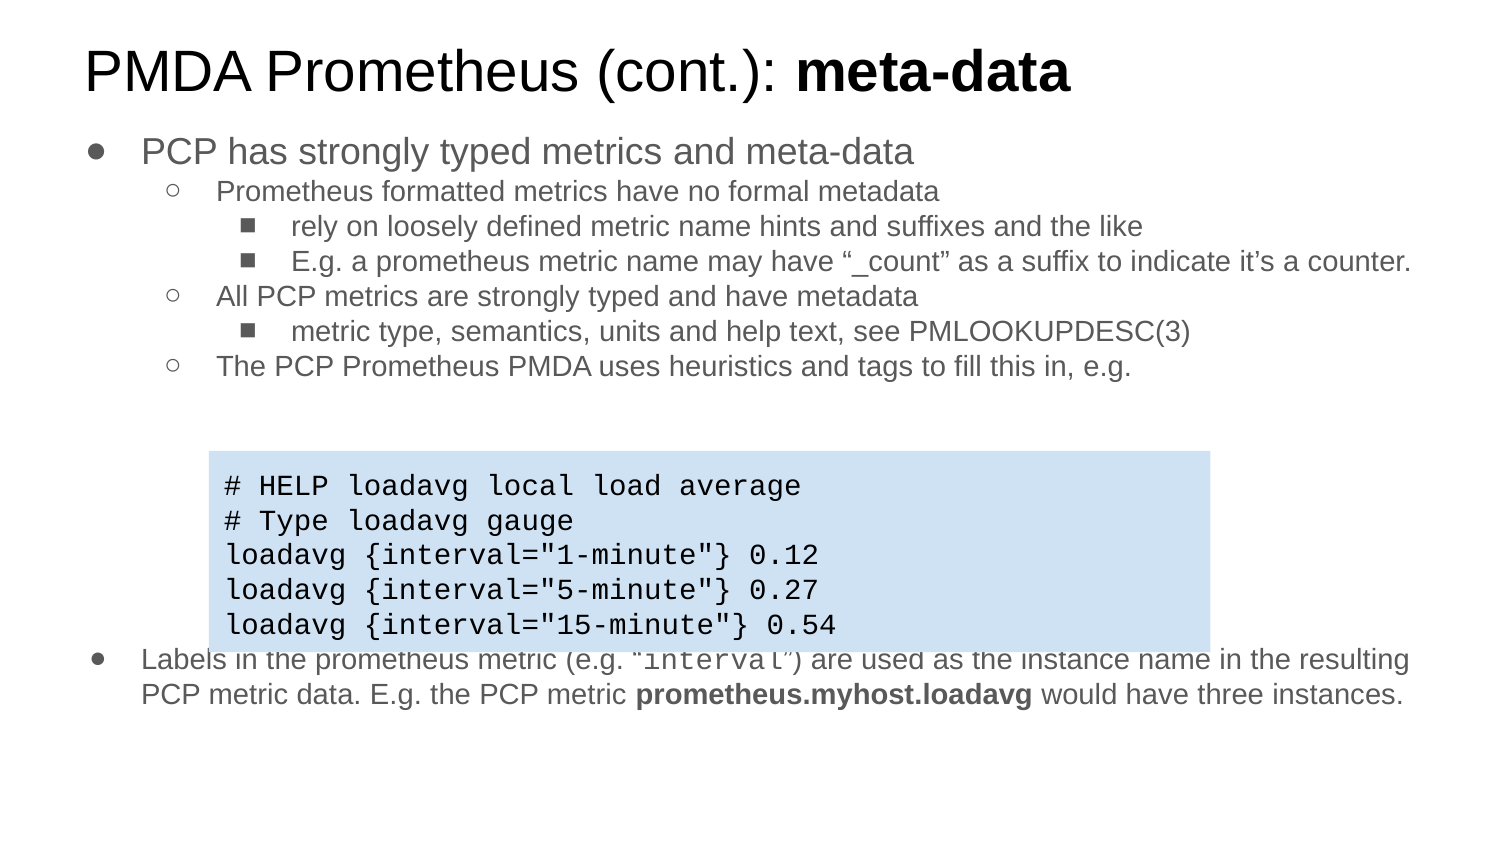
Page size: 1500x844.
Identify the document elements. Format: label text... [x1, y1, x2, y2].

title PMDA Prometheus (cont.): meta-data [69, 18, 1468, 113]
text_box # HELP loadavg local load average # Type loadavg gauge loadavg {interval="1-minute"} 0.12 loadavg {interval="5-minute"} 0.27 loadavg {interval="15-minute"} 0.54 [208, 450, 1211, 653]
list PCP has strongly typed metrics and meta-data Prometheus formatted metrics have no formal metadata rely on loosely defined metric name hints and suffixes and the like E.g. a prometheus metric name may have “_count” as a suffix to indicate it’s a counter. All PCP metrics are strongly typed and have metadata metric type, semantics, units and help text, see PMLOOKUPDESC(3) The PCP Prometheus PMDA uses heuristics and tags to fill this in, e.g. Labels in the prometheus metric (e.g. “interval”) are used as the instance name in the resulting PCP metric data. E.g. the PCP metric prometheus.myhost.loadavg would have three instances. [51, 112, 1449, 805]
